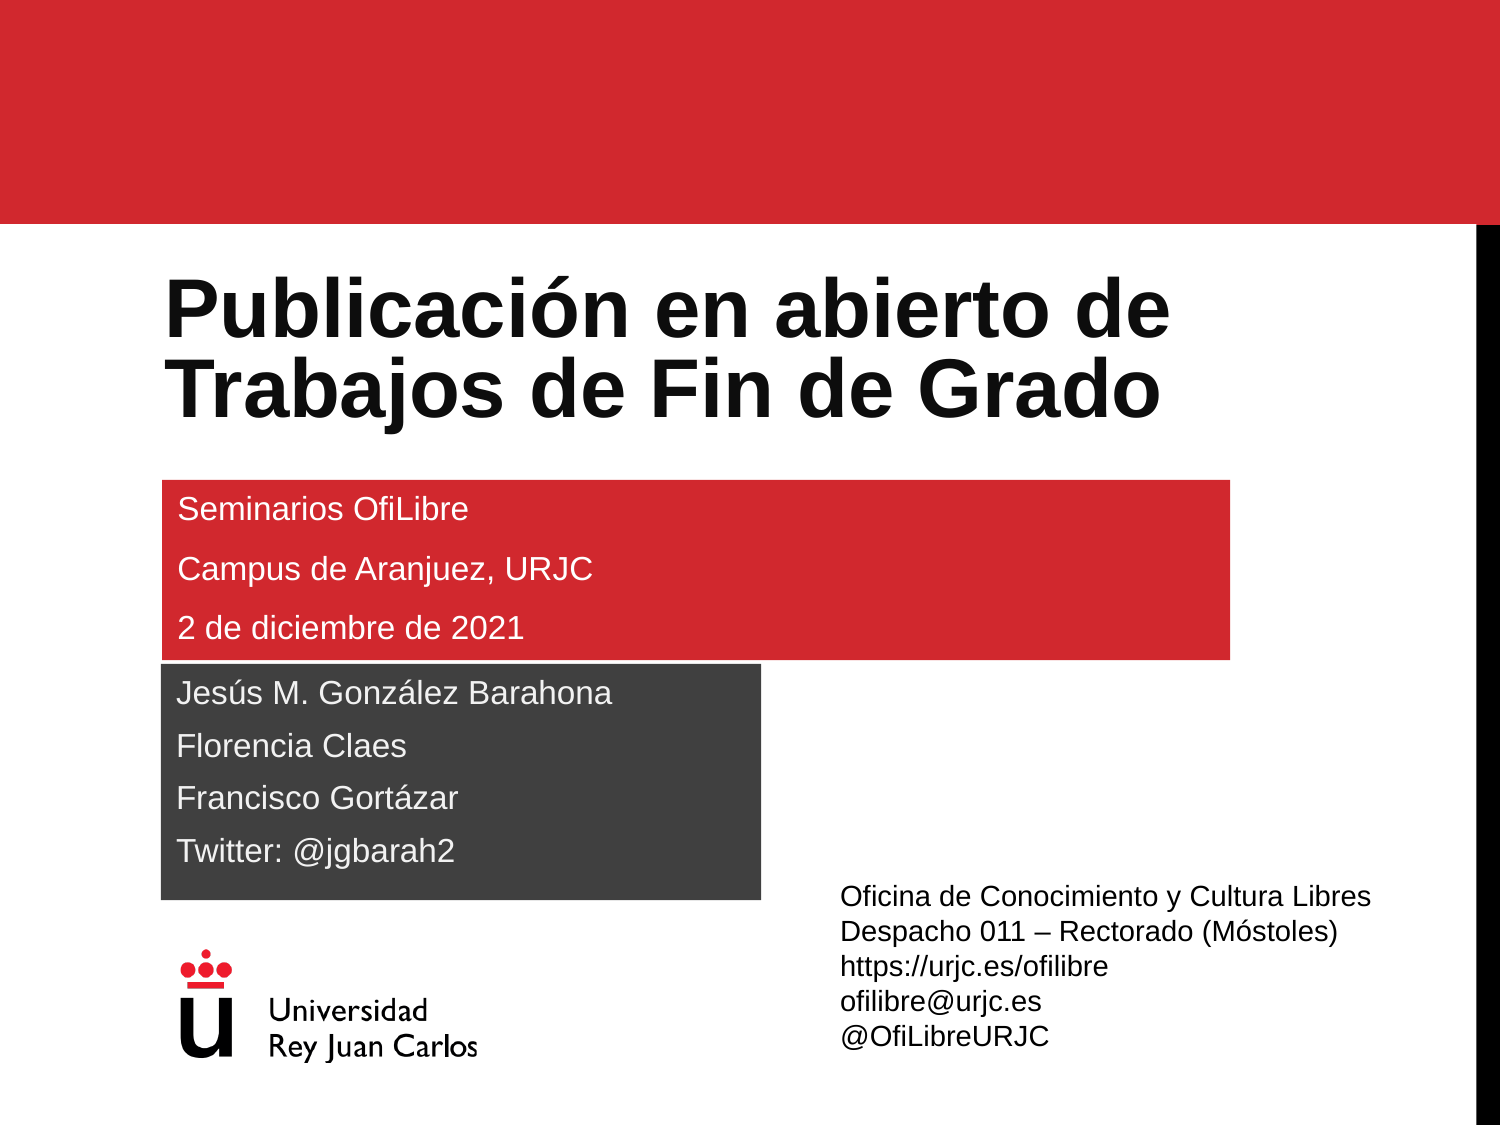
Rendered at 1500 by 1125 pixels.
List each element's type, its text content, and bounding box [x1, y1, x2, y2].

text_box Oficina de Conocimiento y Cultura Libres Despacho 011 – Rectorado (Móstoles) https://urjc.es/ofilibre ofilibre@urjc.es @OfiLibreURJC [825, 870, 1446, 1065]
text_box Jesús M. González Barahona Florencia Claes Francisco Gortázar Twitter: @jgbarah2 [160, 663, 762, 901]
text_box [0, 0, 1500, 224]
picture [180, 949, 477, 1063]
text_box Publicación en abierto de Trabajos de Fin de Grado [149, 179, 1382, 521]
text_box Seminarios OfiLibre Campus de Aranjuez, URJC 2 de diciembre de 2021 [162, 479, 1231, 661]
